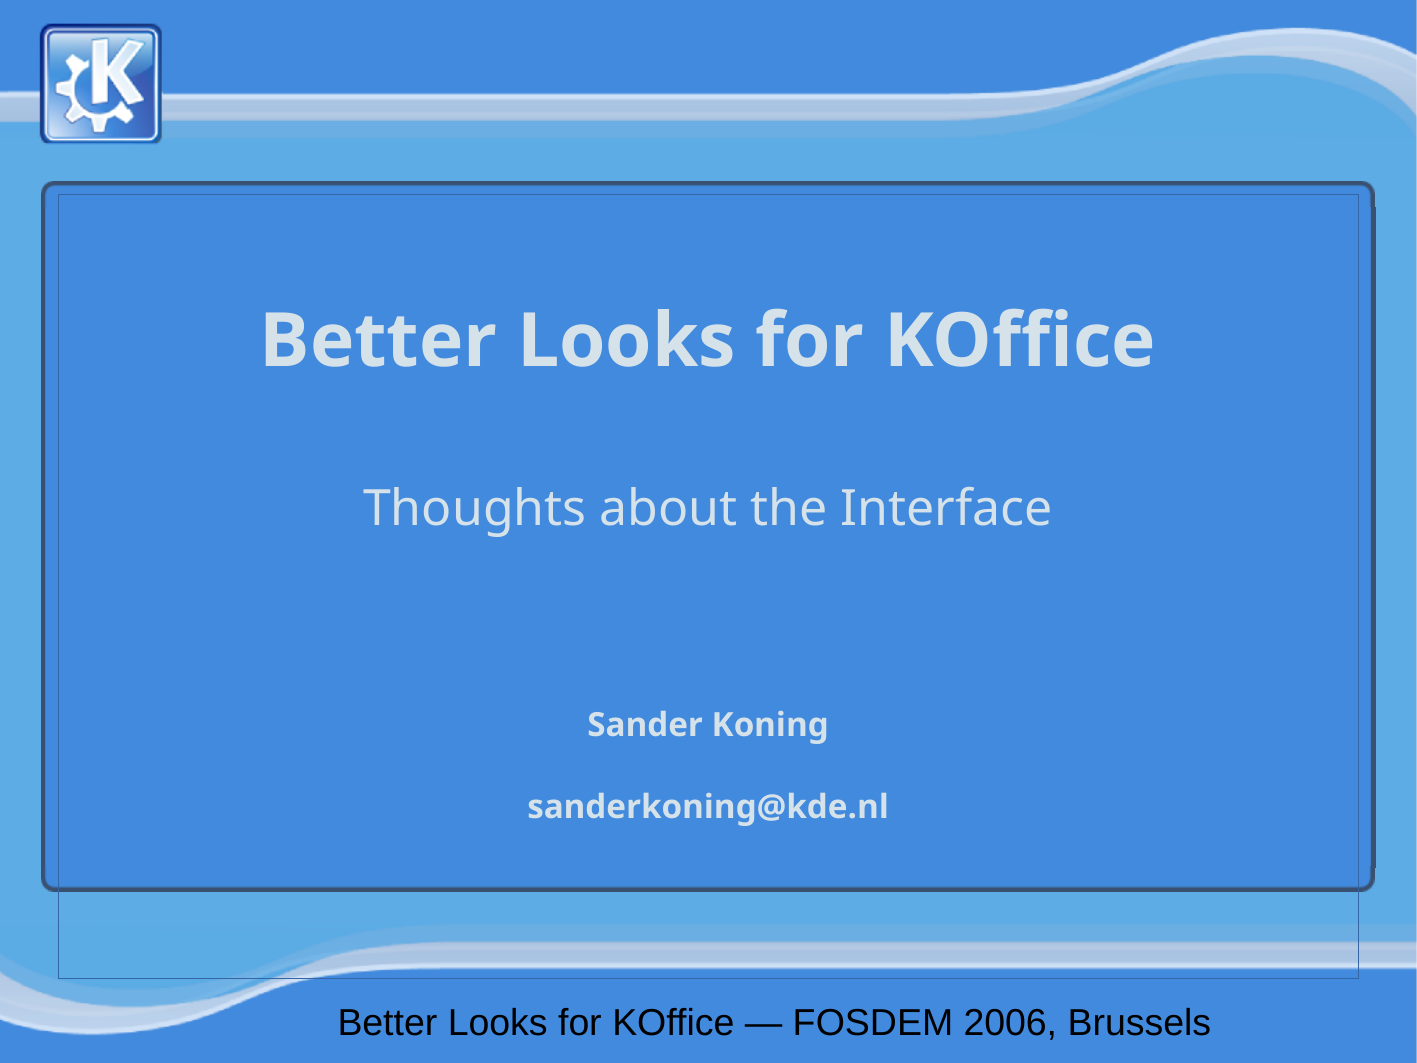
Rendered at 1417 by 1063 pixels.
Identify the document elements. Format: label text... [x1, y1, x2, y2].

picture [0, 0, 1417, 1063]
text_box Better Looks for KOffice Thoughts about the Interface Sander Koning sanderkoning@kde.nl [58, 194, 1359, 979]
text_box [171, 27, 1048, 105]
